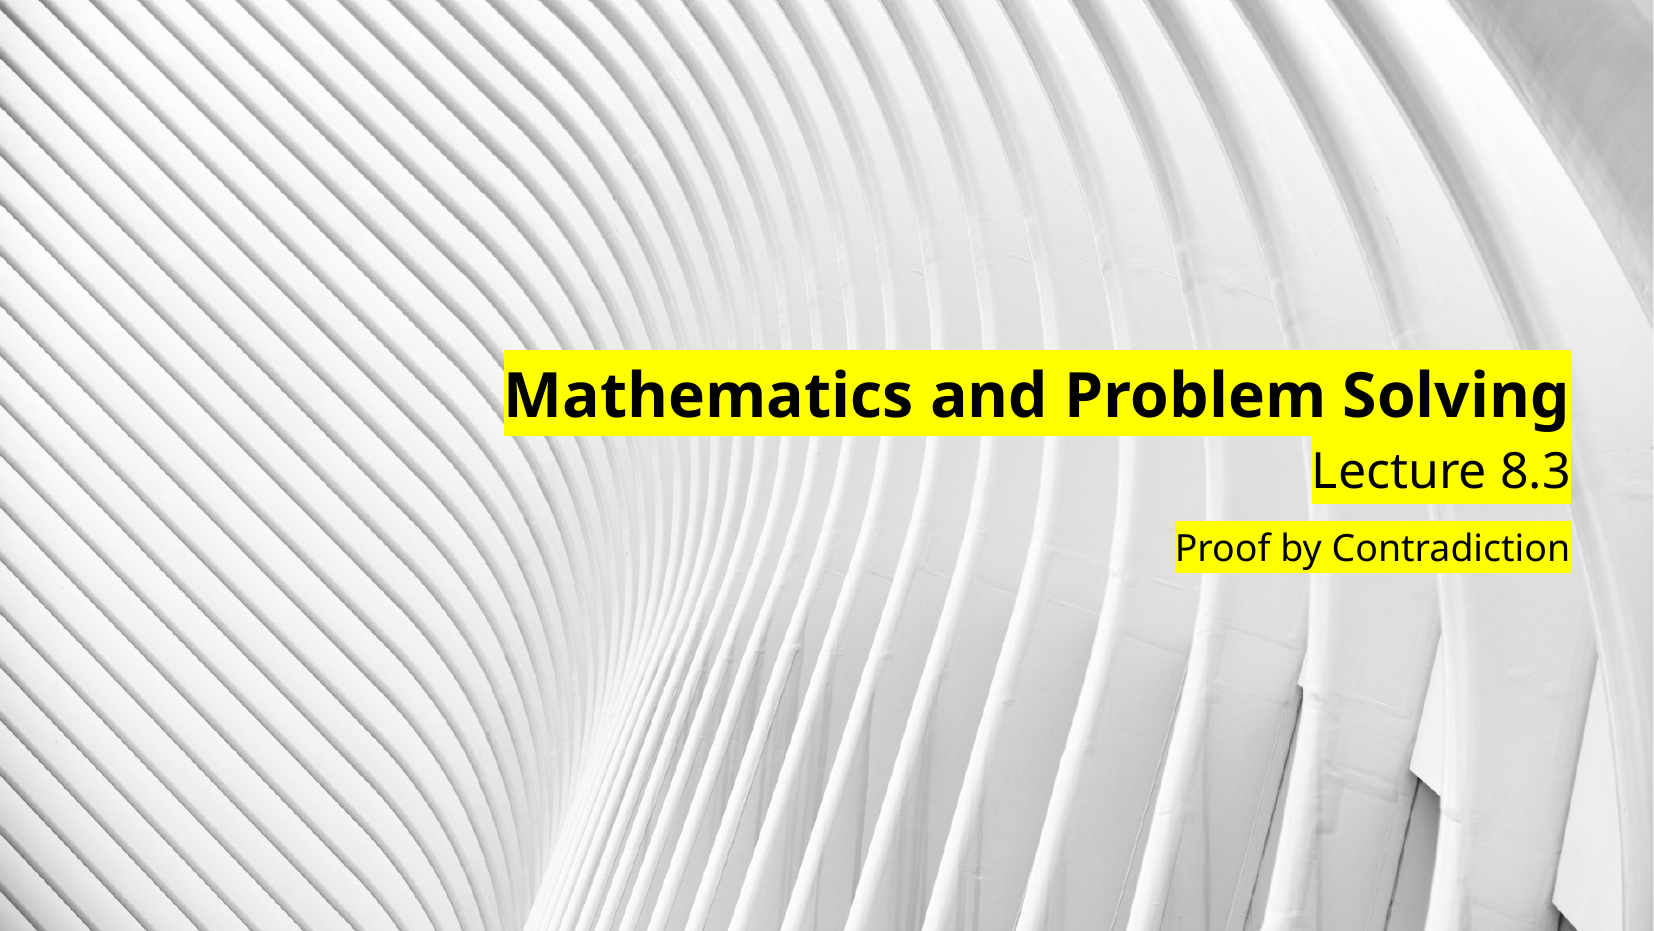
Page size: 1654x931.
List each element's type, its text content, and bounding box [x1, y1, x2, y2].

picture [0, 0, 1654, 931]
list Mathematics and Problem Solving Lecture 8.3 Proof by Contradiction [82, 37, 1571, 886]
